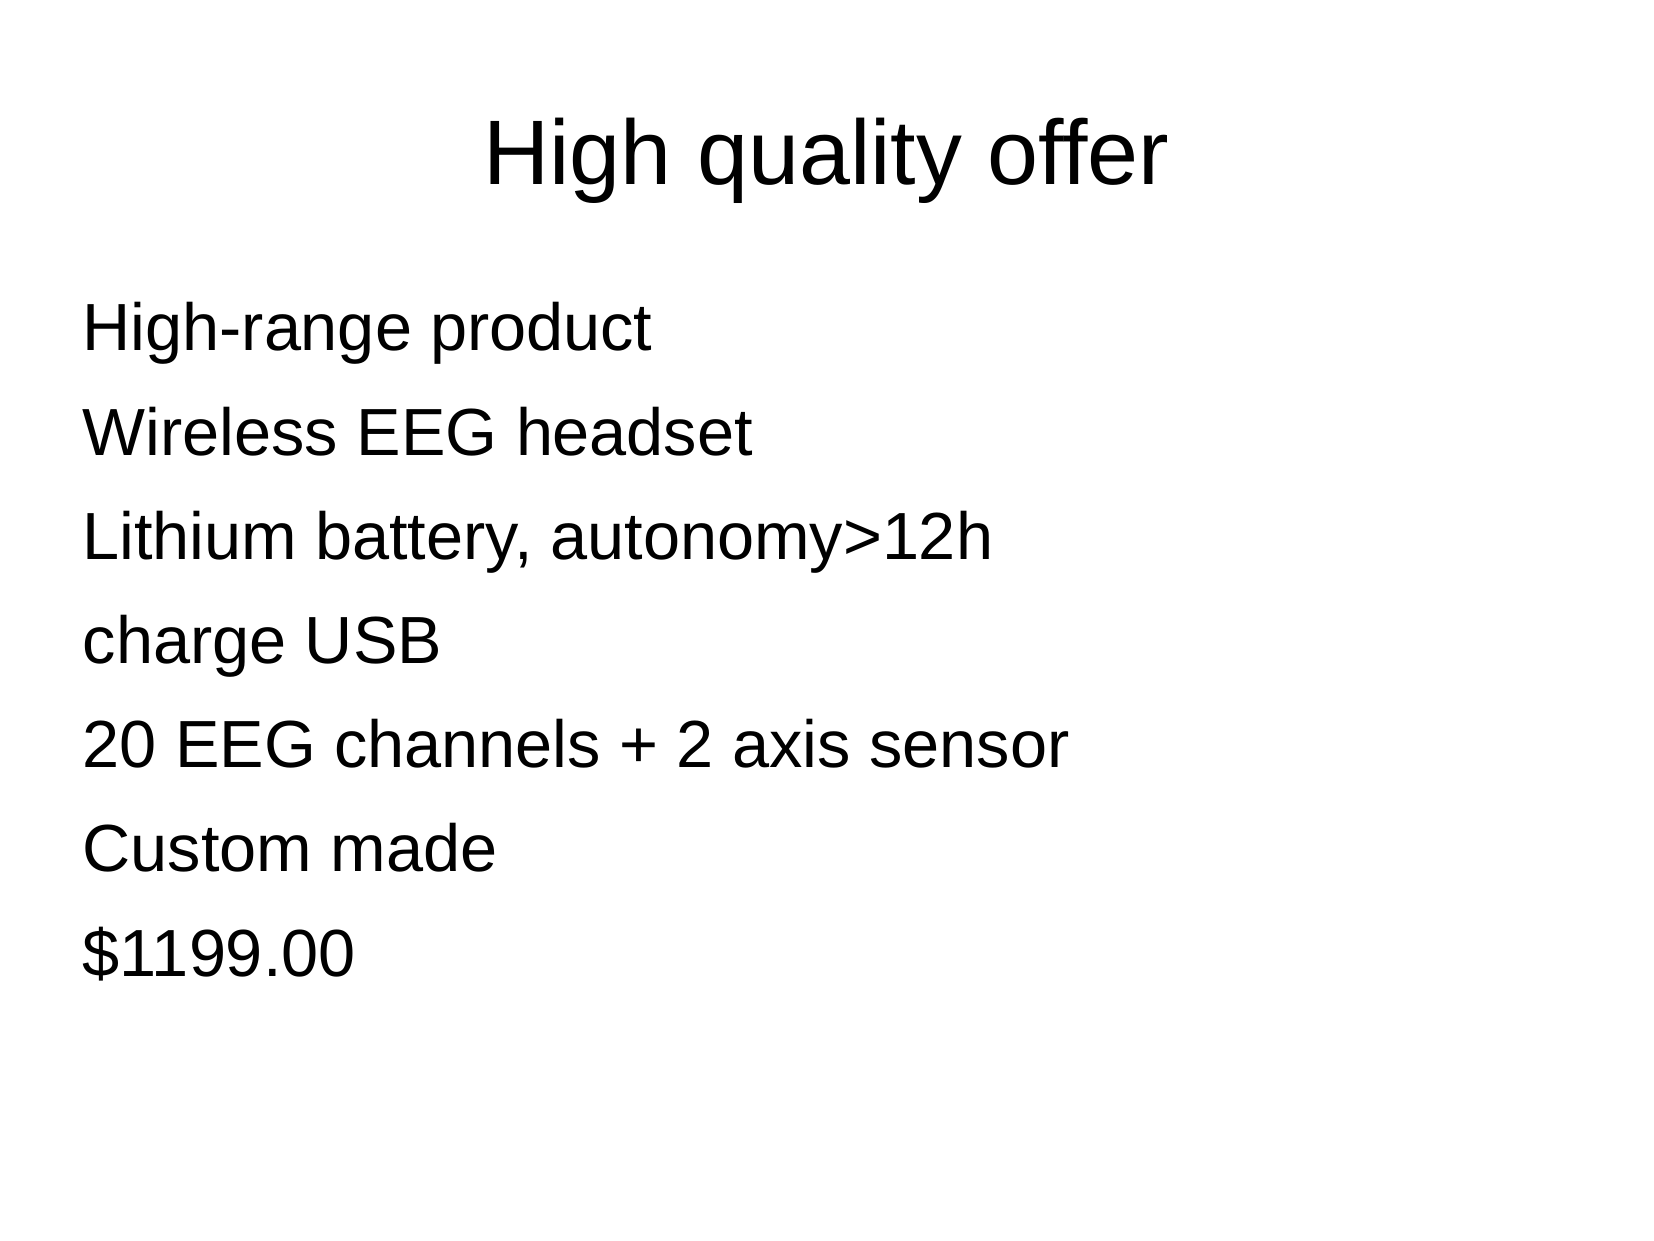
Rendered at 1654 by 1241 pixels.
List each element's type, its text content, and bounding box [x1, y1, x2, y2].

title High quality offer [82, 49, 1571, 257]
list High-range product Wireless EEG headset Lithium battery, autonomy>12h charge USB 20 EEG channels + 2 axis sensor Custom made $1199.00 [82, 290, 1571, 1109]
